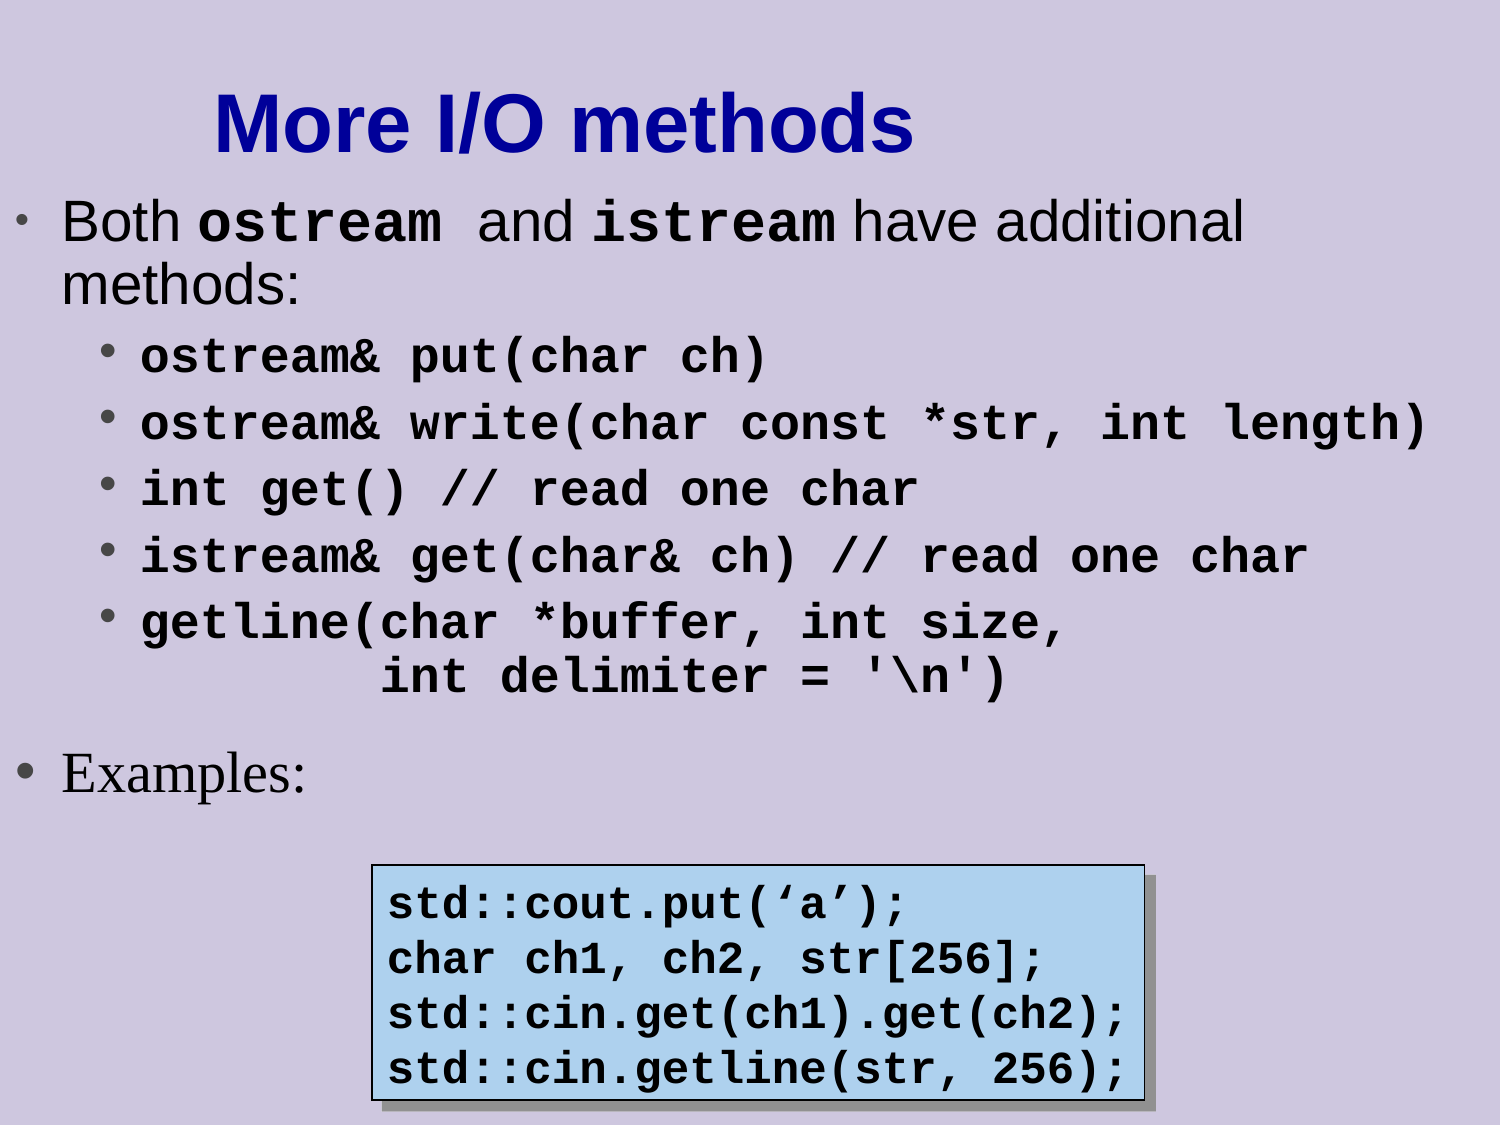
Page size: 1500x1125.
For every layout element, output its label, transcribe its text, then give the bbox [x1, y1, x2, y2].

title More I/O methods [198, 17, 1468, 184]
text_box std::cout.put(‘a’); char ch1, ch2, str[256]; std::cin.get(ch1).get(ch2); std::cin.getline(str, 256); [372, 864, 1145, 1101]
text_box Examples: [0, 734, 1247, 801]
list Both ostream and istream have additional methods: ostream& put(char ch) ostream& write(char const *str, int length) int get() // read one char istream& get(char& ch) // read one char getline(char *buffer, int size, int delimiter = '\n') [0, 184, 1468, 837]
text_box Examples: [206, 768, 219, 790]
